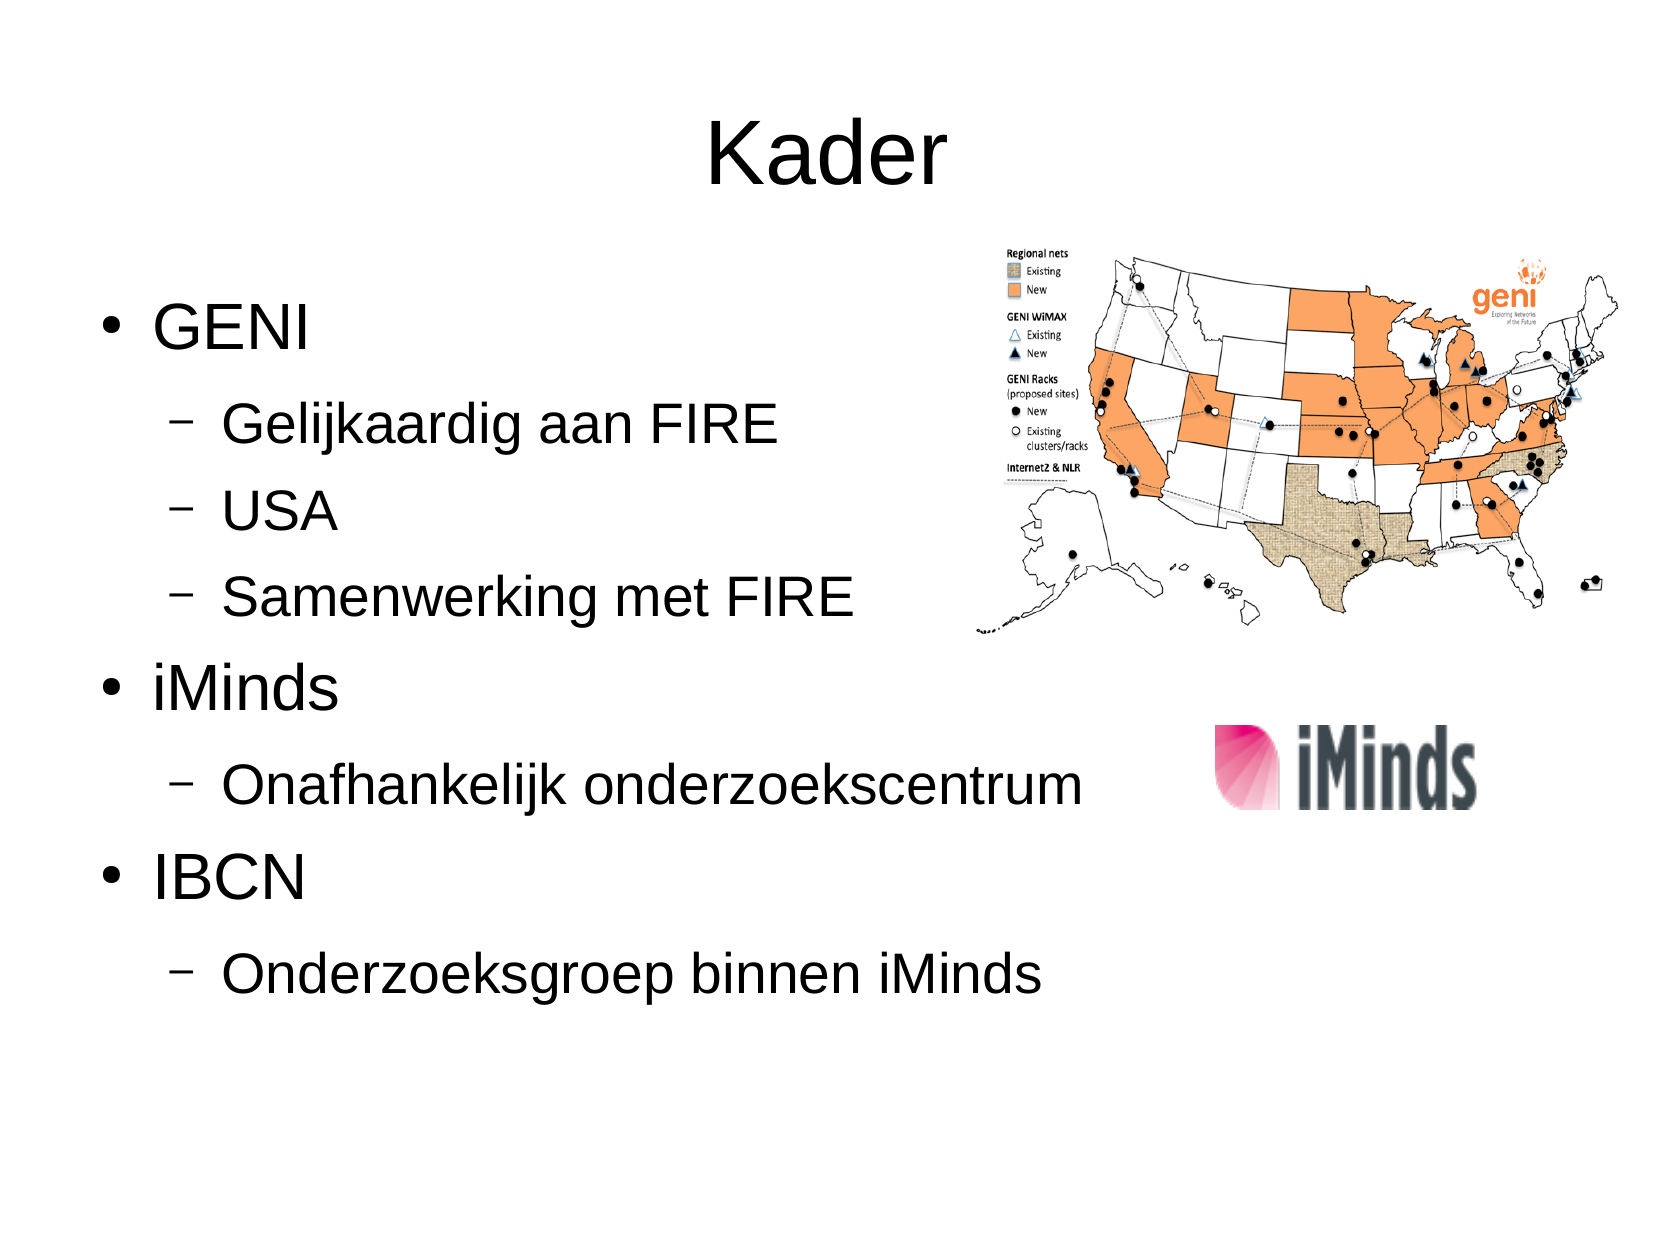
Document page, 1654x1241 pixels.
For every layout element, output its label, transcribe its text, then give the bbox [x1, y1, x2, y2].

picture [1215, 725, 1486, 811]
picture [975, 239, 1619, 646]
list GENI Gelijkaardig aan FIRE USA Samenwerking met FIRE iMinds Onafhankelijk onderzoekscentrum IBCN Onderzoeksgroep binnen iMinds [82, 290, 1571, 1010]
title Kader [82, 49, 1571, 257]
